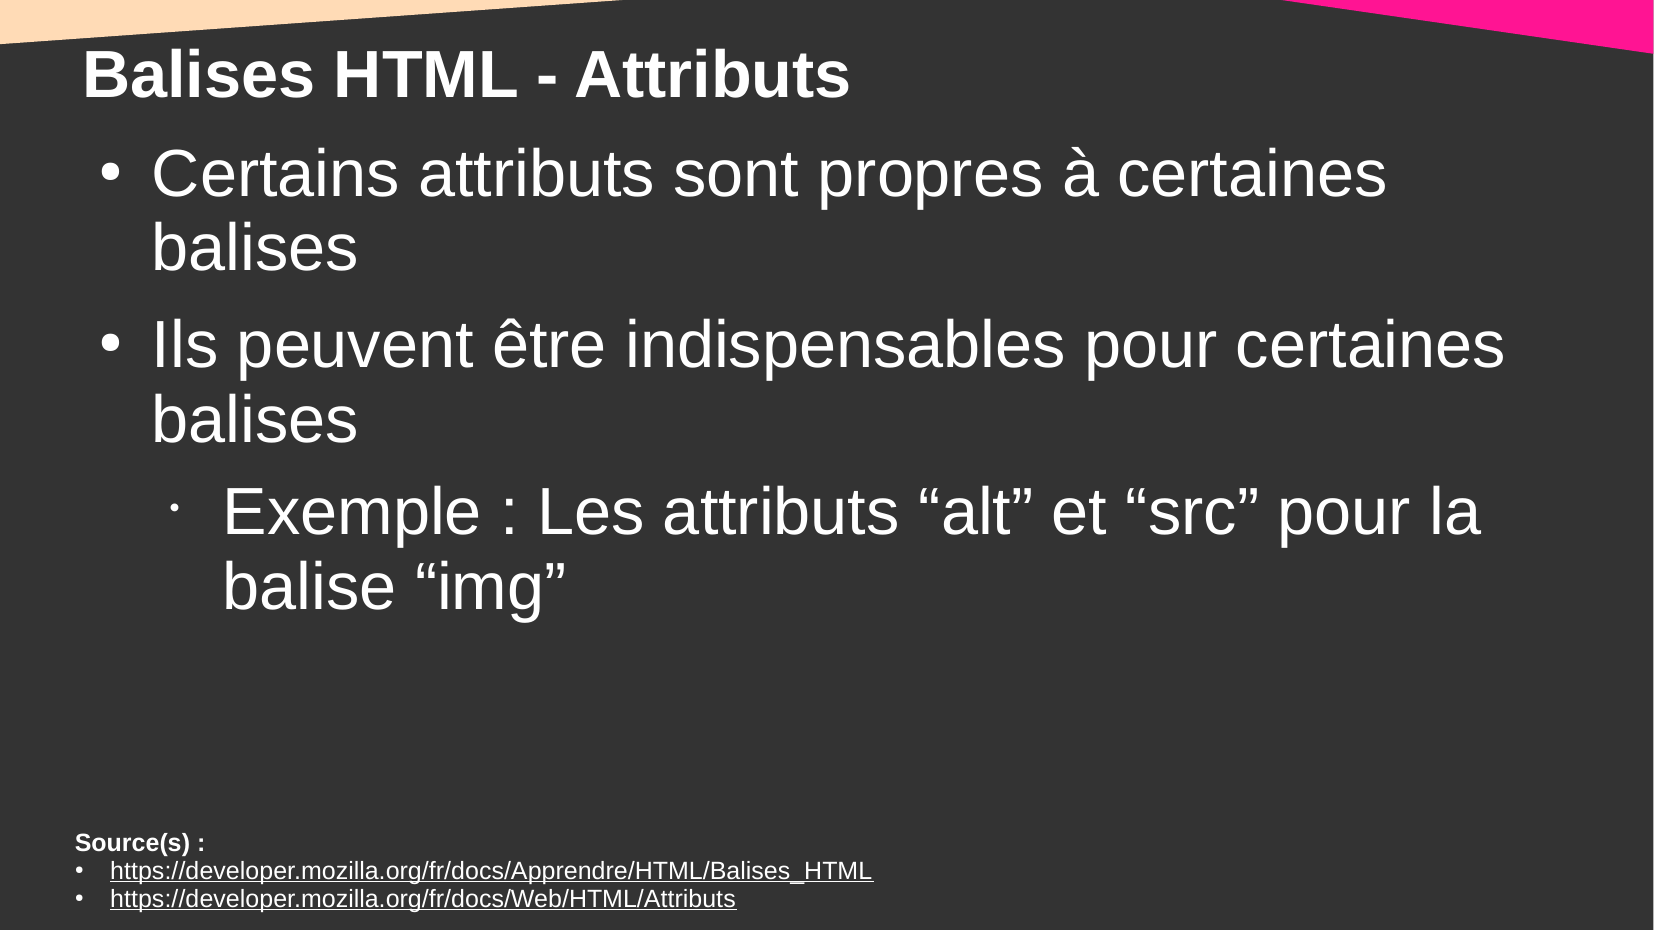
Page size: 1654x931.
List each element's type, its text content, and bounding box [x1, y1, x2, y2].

title Balises HTML - Attributs [82, 37, 1571, 114]
list Certains attributs sont propres à certaines balises Ils peuvent être indispensables pour certaines balises Exemple : Les attributs “alt” et “src” pour la balise “img” [80, 135, 1605, 788]
text_box [0, 0, 623, 45]
text_box [1281, 0, 1654, 54]
text_box Source(s) : https://developer.mozilla.org/fr/docs/Apprendre/HTML/Balises_HTML https://developer.mozilla.org/fr/docs/Web/HTML/Attributs [59, 821, 1546, 920]
